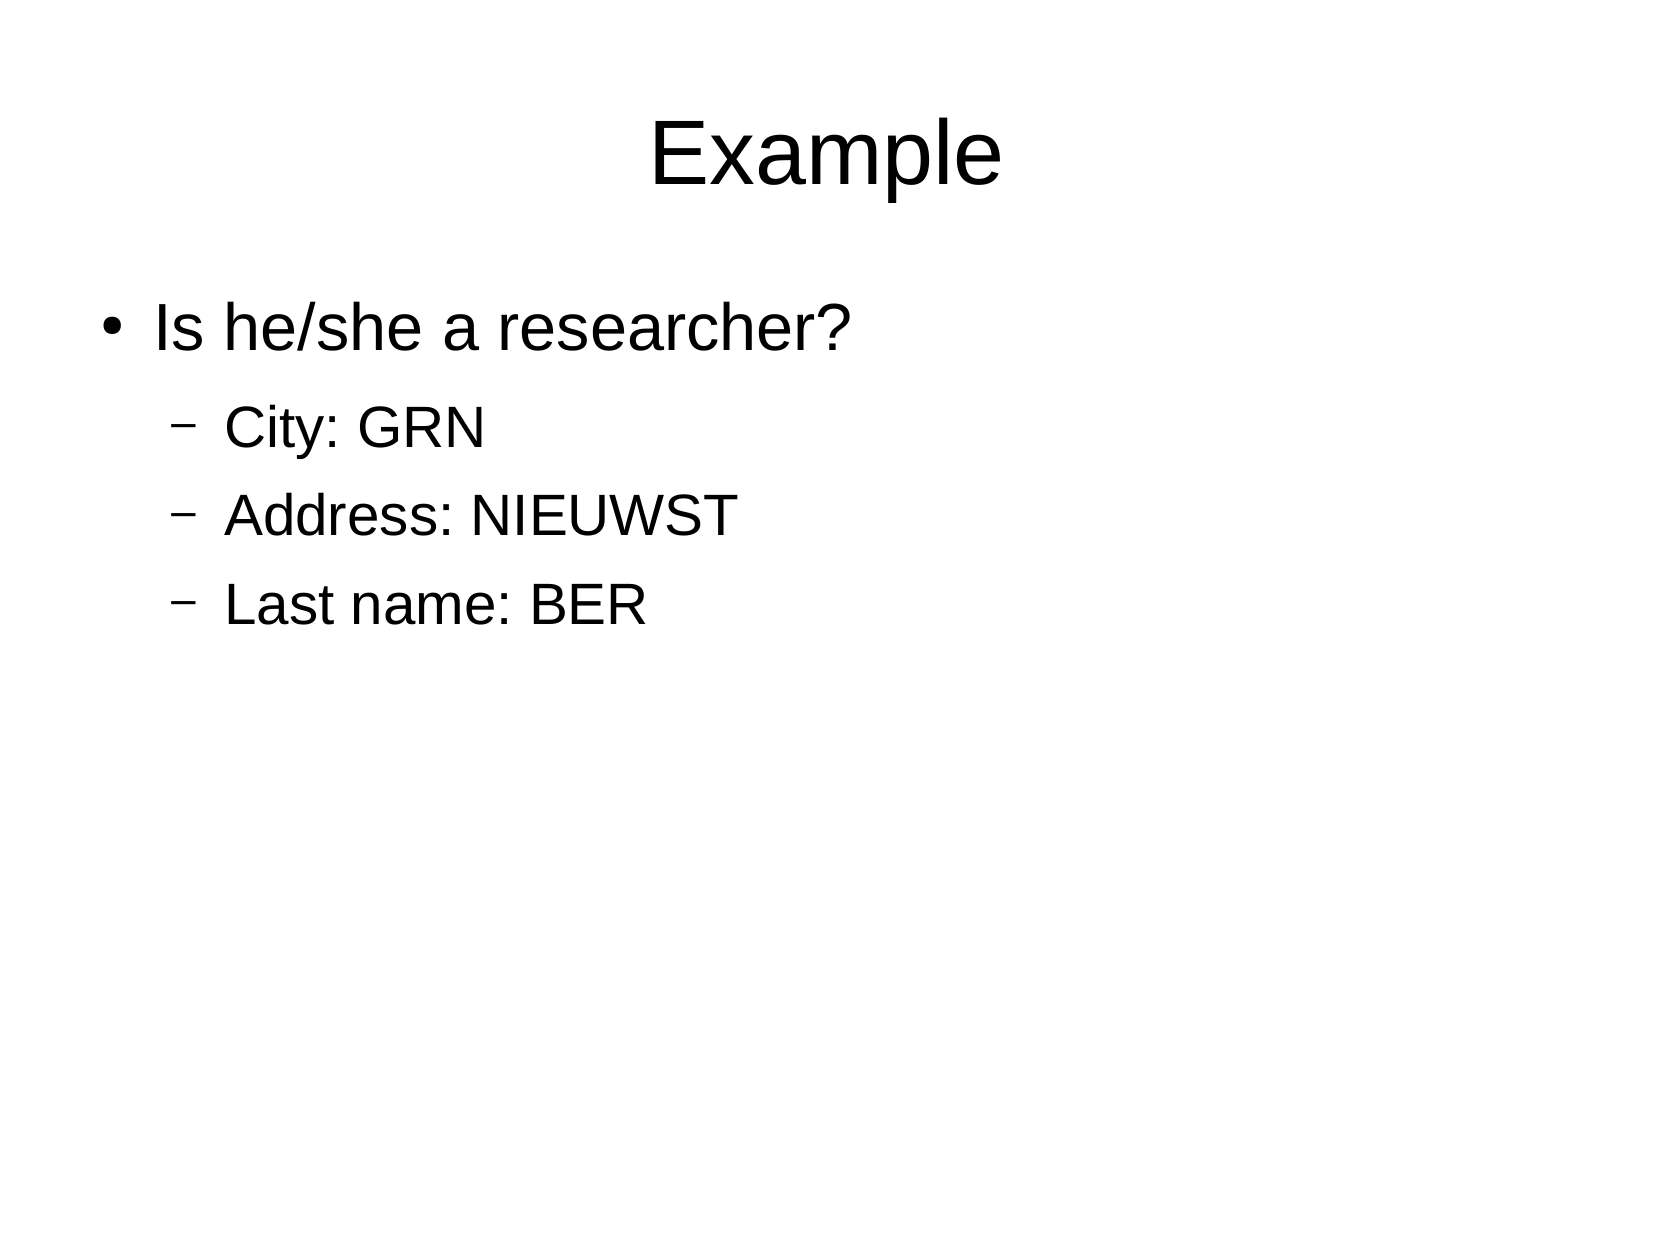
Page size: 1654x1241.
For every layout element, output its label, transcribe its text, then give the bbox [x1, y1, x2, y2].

title Example [82, 49, 1571, 257]
list Is he/she a researcher? City: GRN Address: NIEUWST Last name: BER [82, 290, 1571, 1010]
